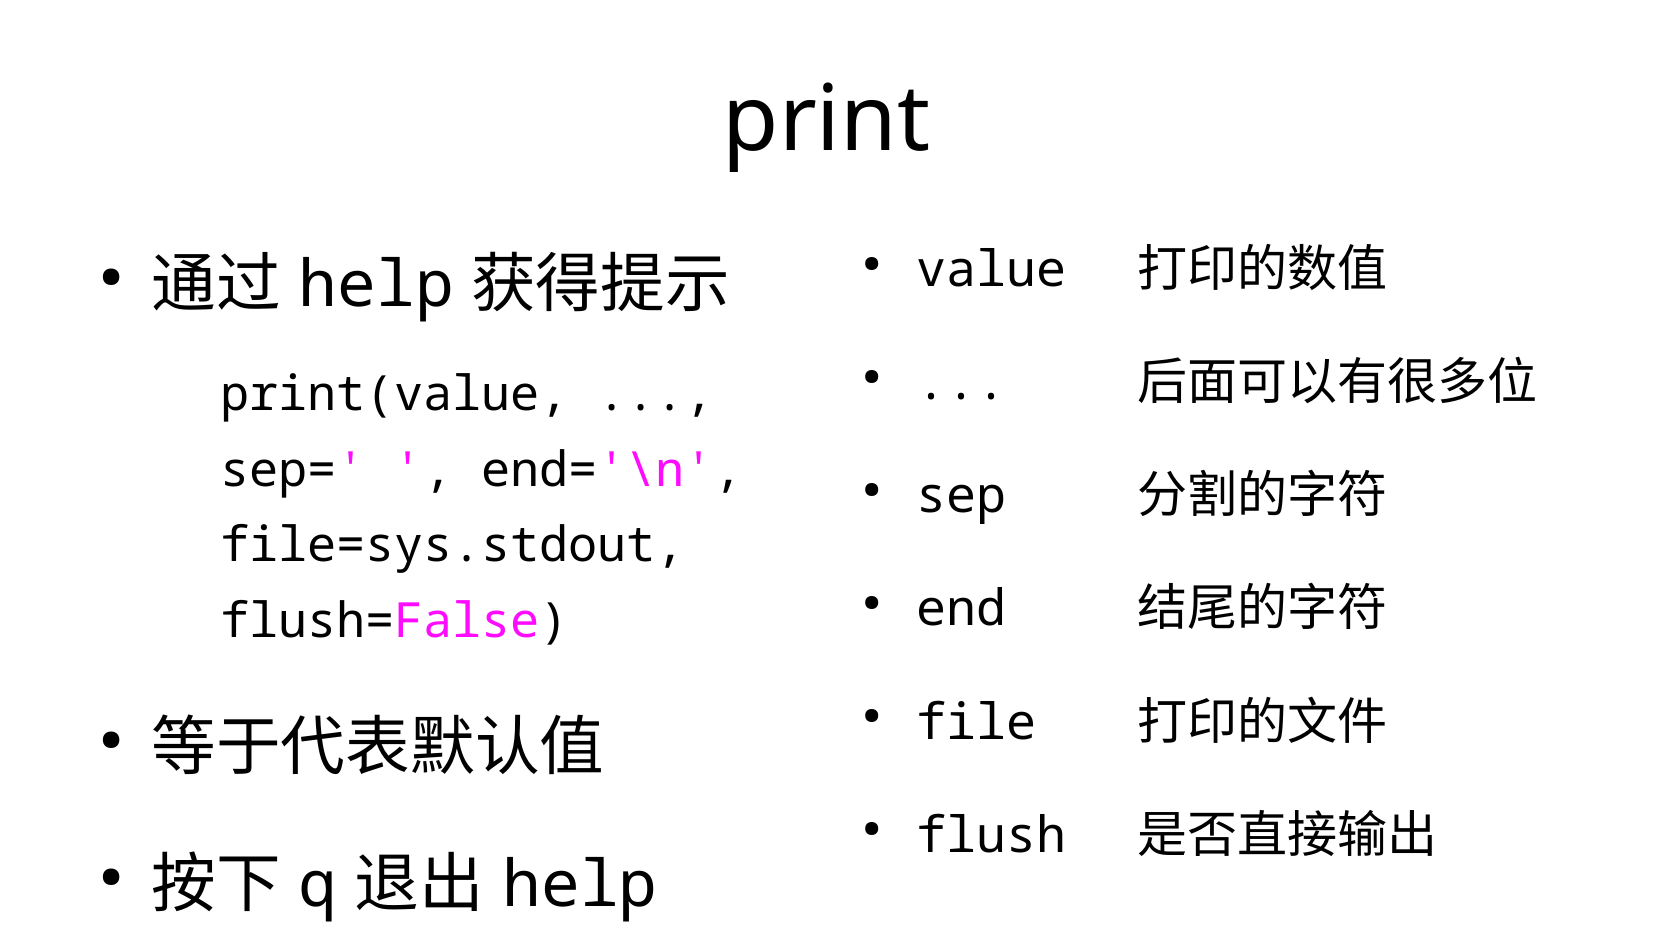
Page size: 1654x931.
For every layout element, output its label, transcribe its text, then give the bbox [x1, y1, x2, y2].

title print [82, 37, 1571, 193]
list value 打印的数值 ... 后面可以有很多位 sep 分割的字符 end 结尾的字符 file 打印的文件 flush 是否直接输出 [845, 217, 1572, 910]
list 通过help获得提示 print(value, ..., sep=' ', end='\n', file=sys.stdout, flush=False) 等于代表默认值 按下q退出help [82, 217, 809, 931]
